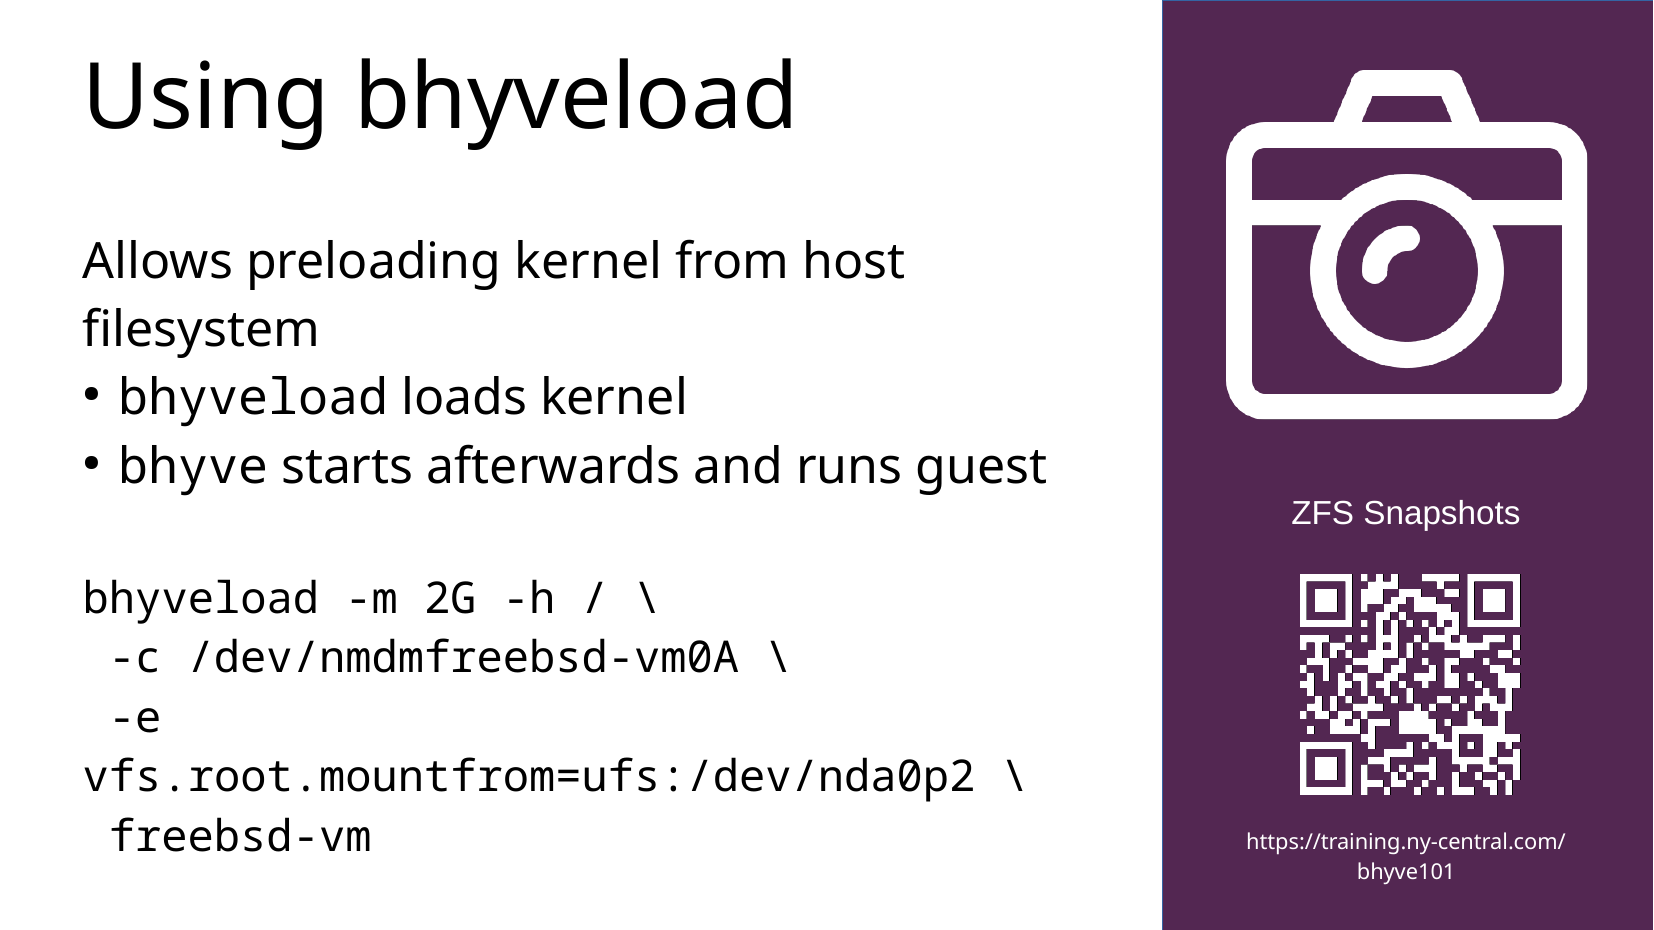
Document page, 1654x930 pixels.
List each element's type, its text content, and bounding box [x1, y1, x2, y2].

picture [1268, 638, 1550, 826]
subtitle Allows preloading kernel from host filesystem bhyveload loads kernel bhyve starts afterwards and runs guest bhyveload -m 2G -h / \ -c /dev/nmdmfreebsd-vm0A \ -e vfs.root.mountfrom=ufs:/dev/nda0p2 \ freebsd-vm [82, 224, 1126, 825]
text_box ZFS Snapshots [1200, 487, 1613, 638]
text_box [1162, 0, 1653, 930]
text_box https://training.ny-central.com/bhyve101 [1200, 819, 1613, 930]
title Using bhyveload [82, 37, 1571, 150]
picture [1200, 44, 1613, 458]
